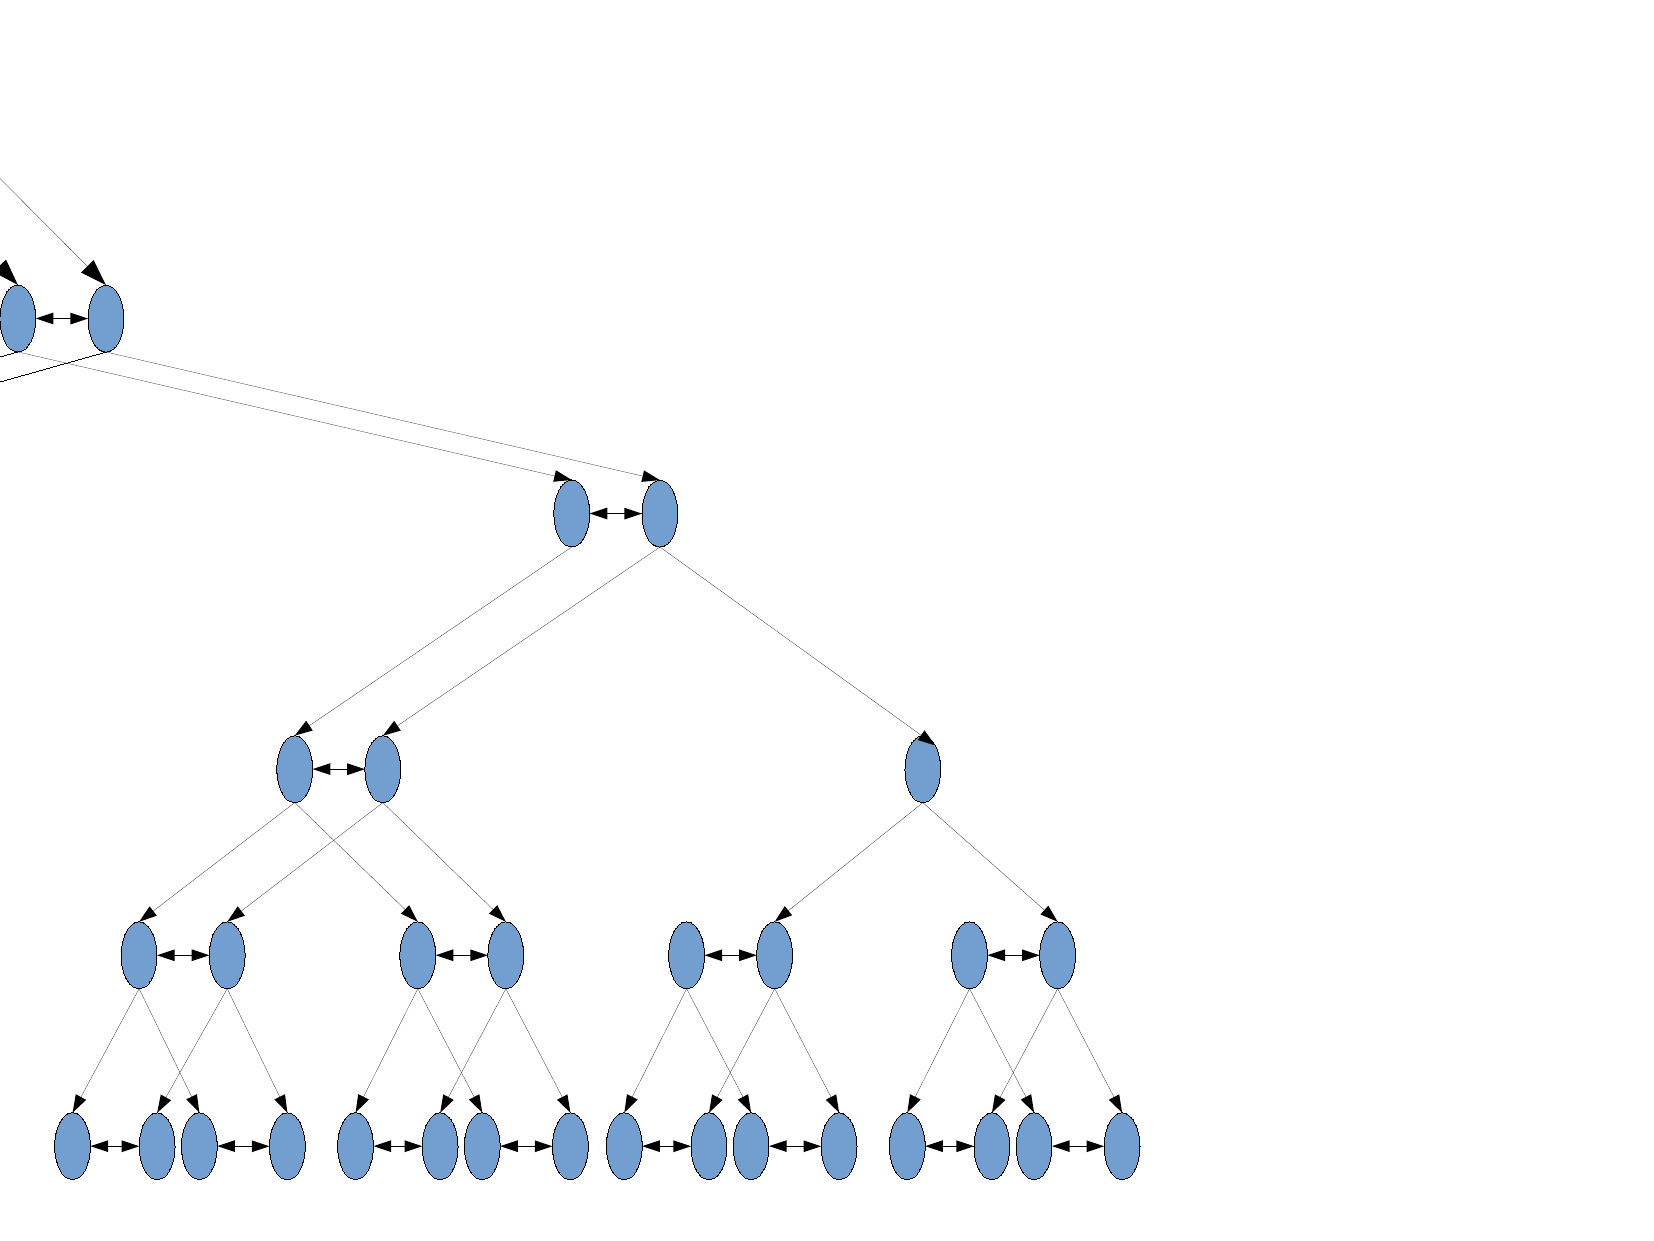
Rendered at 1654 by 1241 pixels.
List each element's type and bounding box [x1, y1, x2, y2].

text_box [88, 285, 124, 352]
text_box [974, 1112, 1010, 1180]
text_box [606, 1112, 643, 1180]
text_box [337, 1112, 374, 1180]
text_box [209, 921, 246, 989]
text_box [364, 735, 401, 803]
text_box [54, 1112, 91, 1180]
text_box [1016, 1112, 1052, 1180]
text_box [276, 735, 313, 803]
text_box [951, 921, 988, 989]
text_box [139, 1112, 176, 1180]
text_box [422, 1112, 459, 1180]
text_box [691, 1112, 727, 1180]
text_box [821, 1112, 858, 1180]
text_box [1104, 1112, 1141, 1180]
text_box [121, 921, 157, 989]
text_box [904, 736, 941, 803]
text_box [553, 479, 590, 547]
text_box [552, 1112, 589, 1180]
text_box [668, 921, 705, 989]
text_box [464, 1112, 501, 1180]
text_box [0, 284, 36, 352]
text_box [733, 1112, 769, 1180]
text_box [889, 1112, 926, 1180]
text_box [642, 480, 678, 547]
text_box [269, 1112, 306, 1180]
text_box [487, 921, 524, 989]
text_box [181, 1112, 218, 1180]
text_box [399, 921, 436, 989]
text_box [756, 921, 793, 989]
text_box [1039, 921, 1076, 989]
